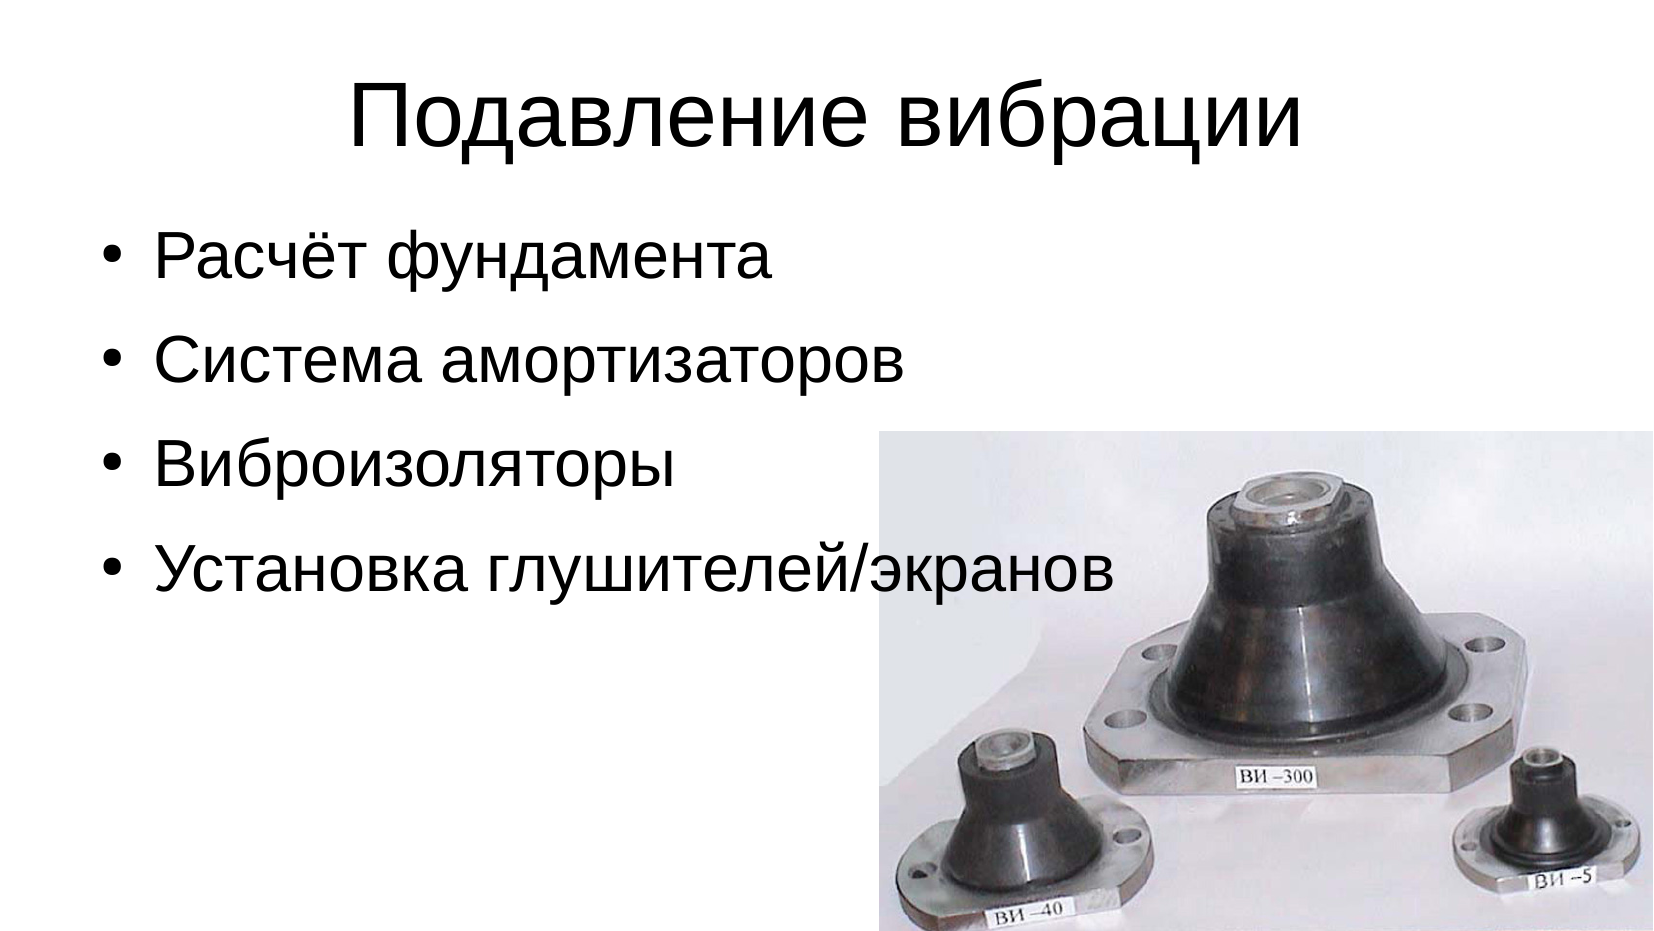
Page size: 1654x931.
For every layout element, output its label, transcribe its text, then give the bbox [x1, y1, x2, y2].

picture [879, 431, 1653, 931]
list Расчёт фундамента Система амортизаторов Виброизоляторы Установка глушителей/экранов [82, 217, 1571, 758]
title Подавление вибрации [82, 37, 1571, 193]
